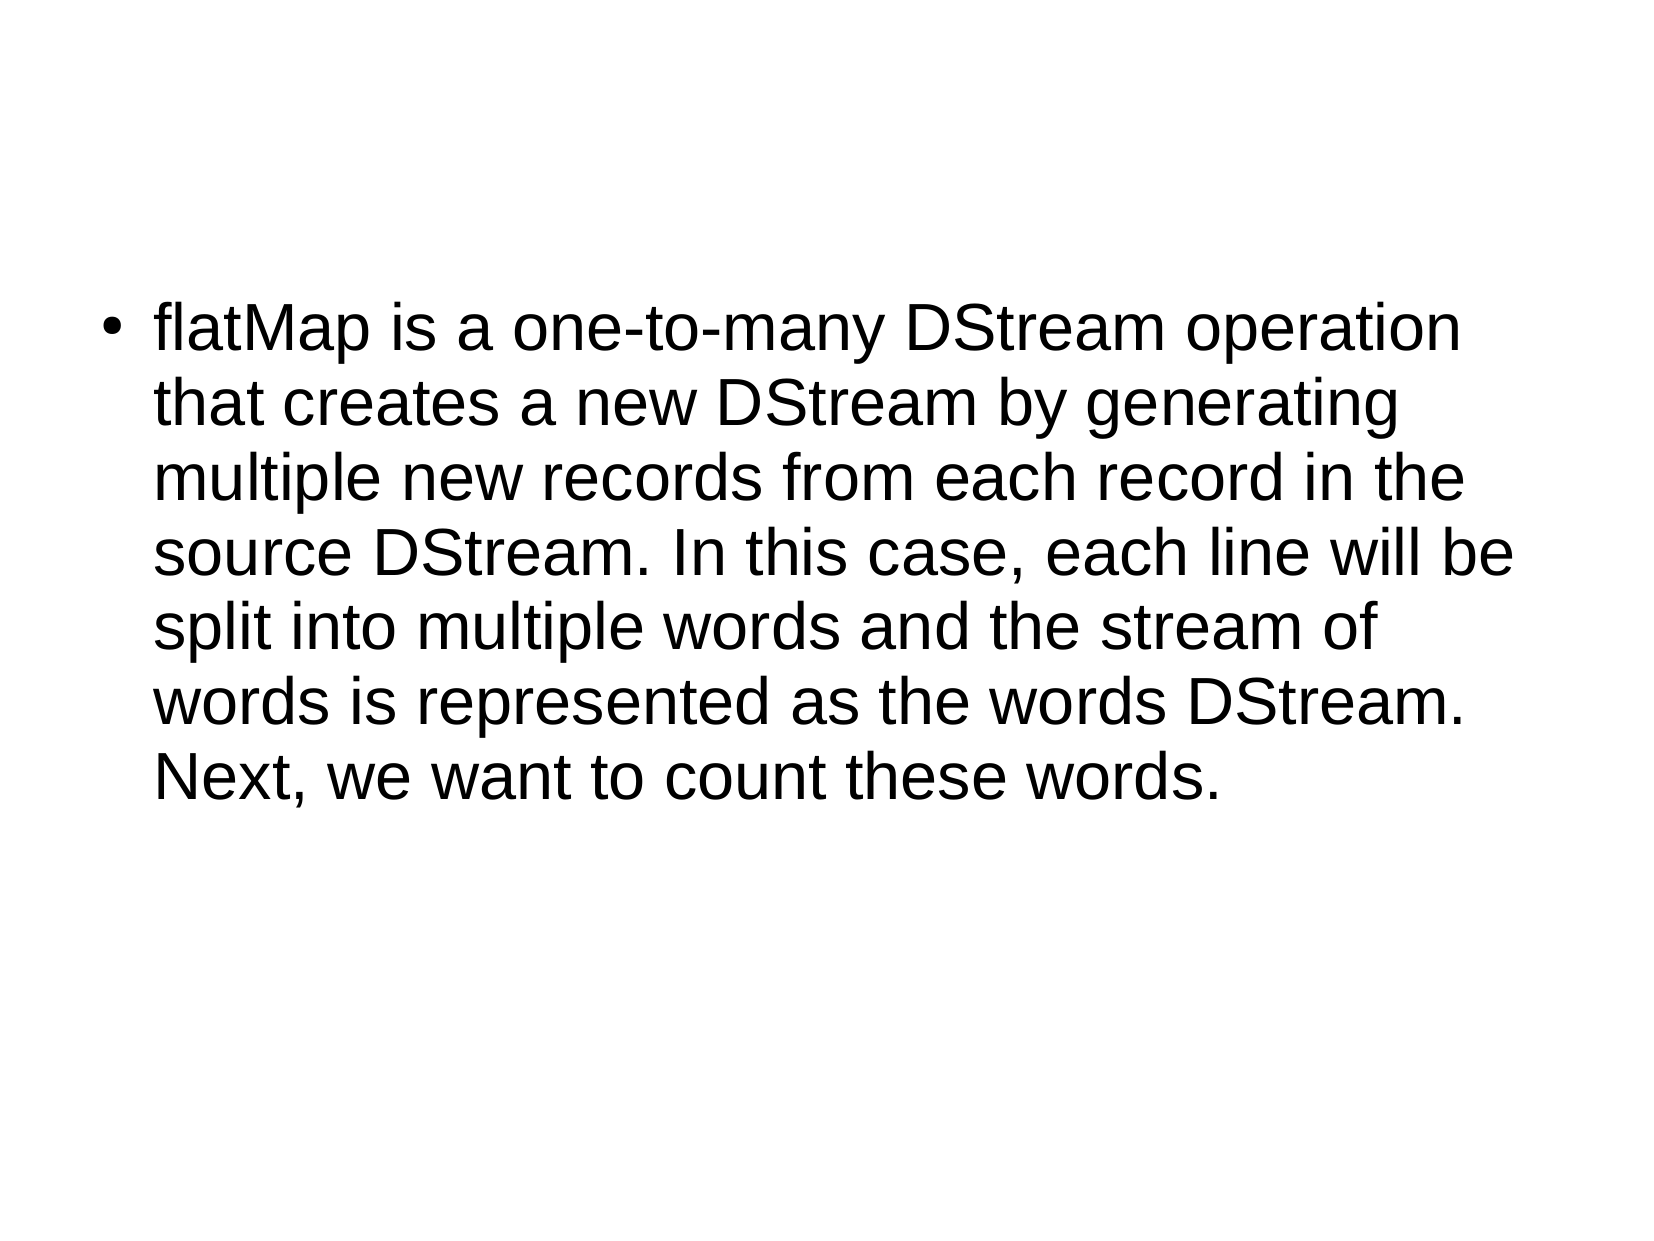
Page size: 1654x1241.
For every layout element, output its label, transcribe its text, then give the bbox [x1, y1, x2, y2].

list flatMap is a one-to-many DStream operation that creates a new DStream by generating multiple new records from each record in the source DStream. In this case, each line will be split into multiple words and the stream of words is represented as the words DStream. Next, we want to count these words. [82, 290, 1571, 1010]
